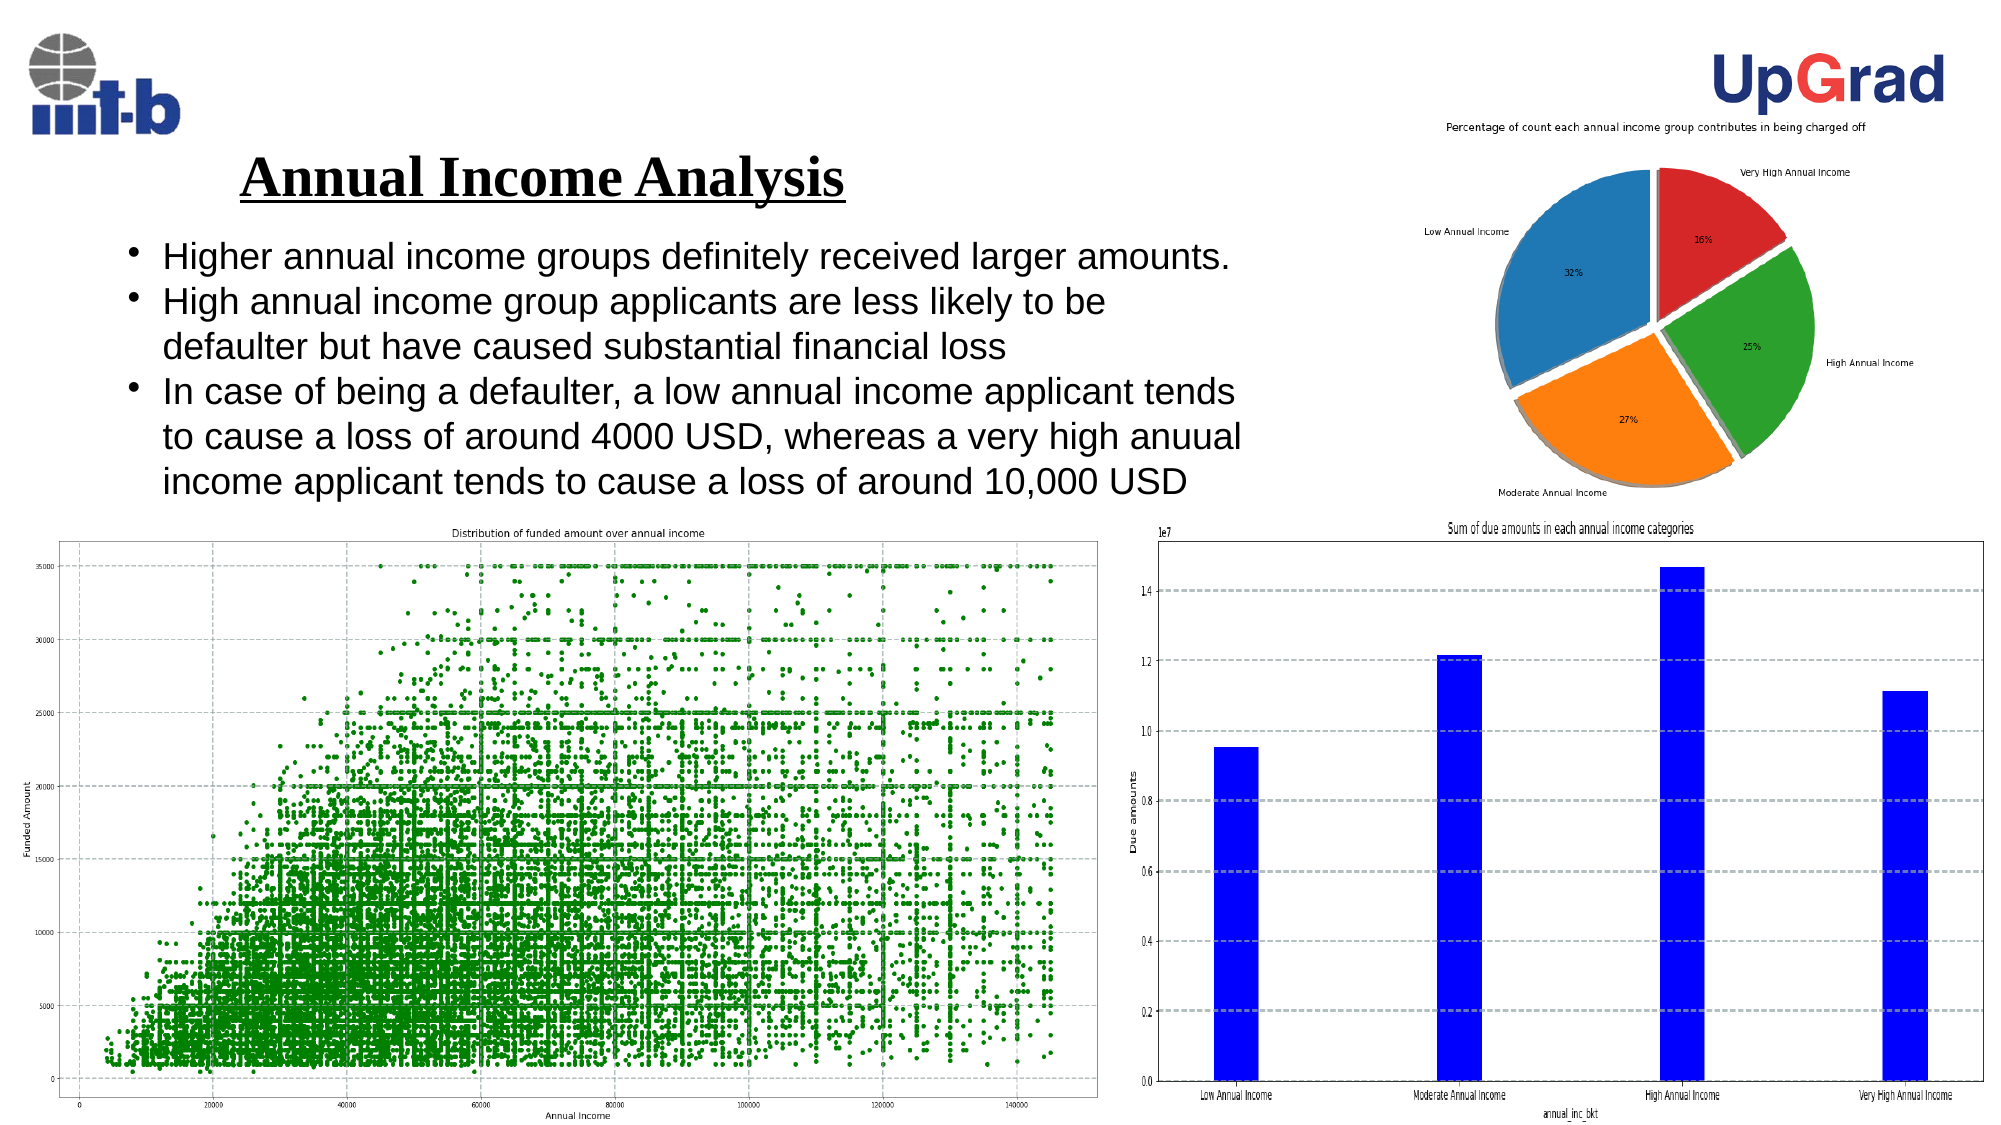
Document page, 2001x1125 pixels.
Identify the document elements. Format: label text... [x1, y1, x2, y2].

text_box Annual Income Analysis [204, 93, 1731, 233]
picture [0, 29, 207, 162]
text_box Higher annual income groups definitely received larger amounts. High annual income group applicants are less likely to be defaulter but have caused substantial financial loss In case of being a defaulter, a low annual income applicant tends to cause a loss of around 4000 USD, whereas a very high anuual income applicant tends to cause a loss of around 10,000 USD [112, 224, 1275, 492]
picture [1714, 53, 1950, 115]
picture [1125, 116, 1988, 1125]
picture [19, 524, 1101, 1125]
